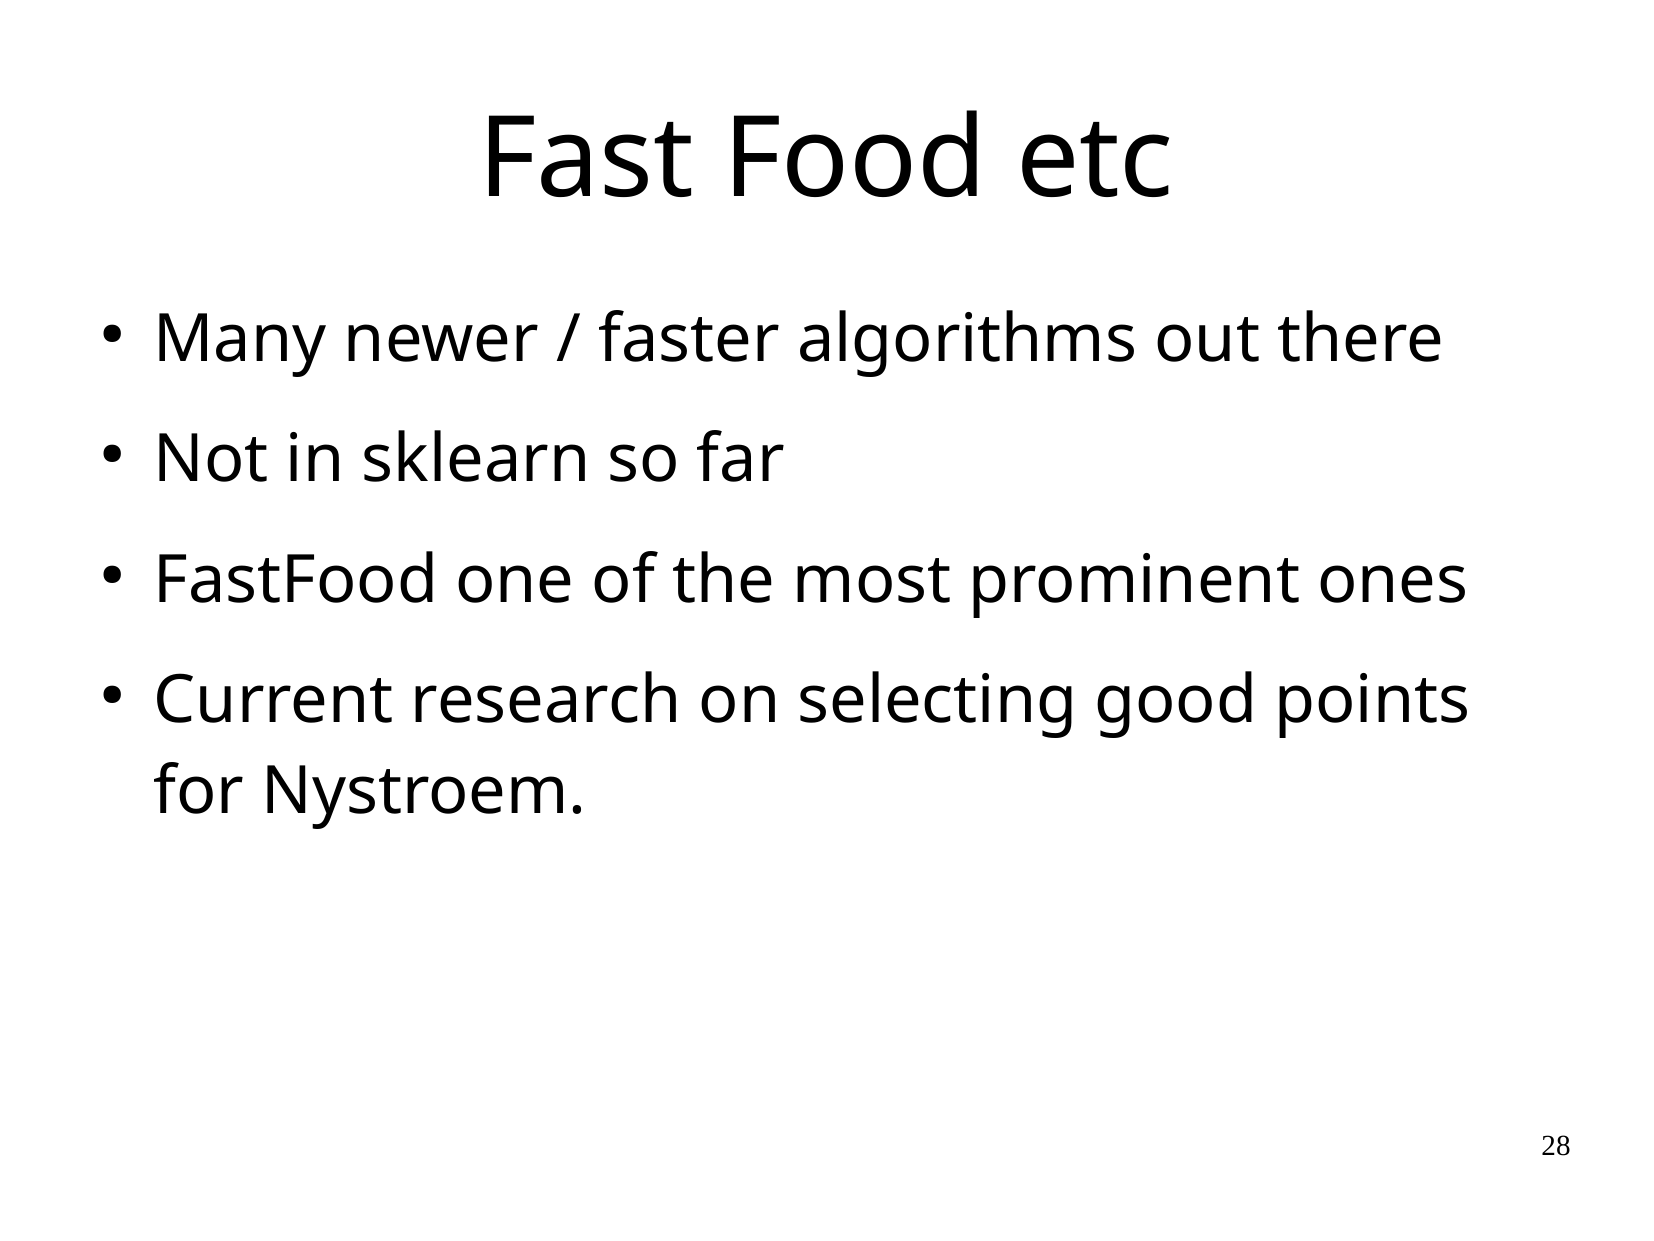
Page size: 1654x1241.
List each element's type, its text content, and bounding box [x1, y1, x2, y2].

title Fast Food etc [82, 49, 1571, 257]
list Many newer / faster algorithms out there Not in sklearn so far FastFood one of the most prominent ones Current research on selecting good points for Nystroem. [82, 290, 1571, 1010]
